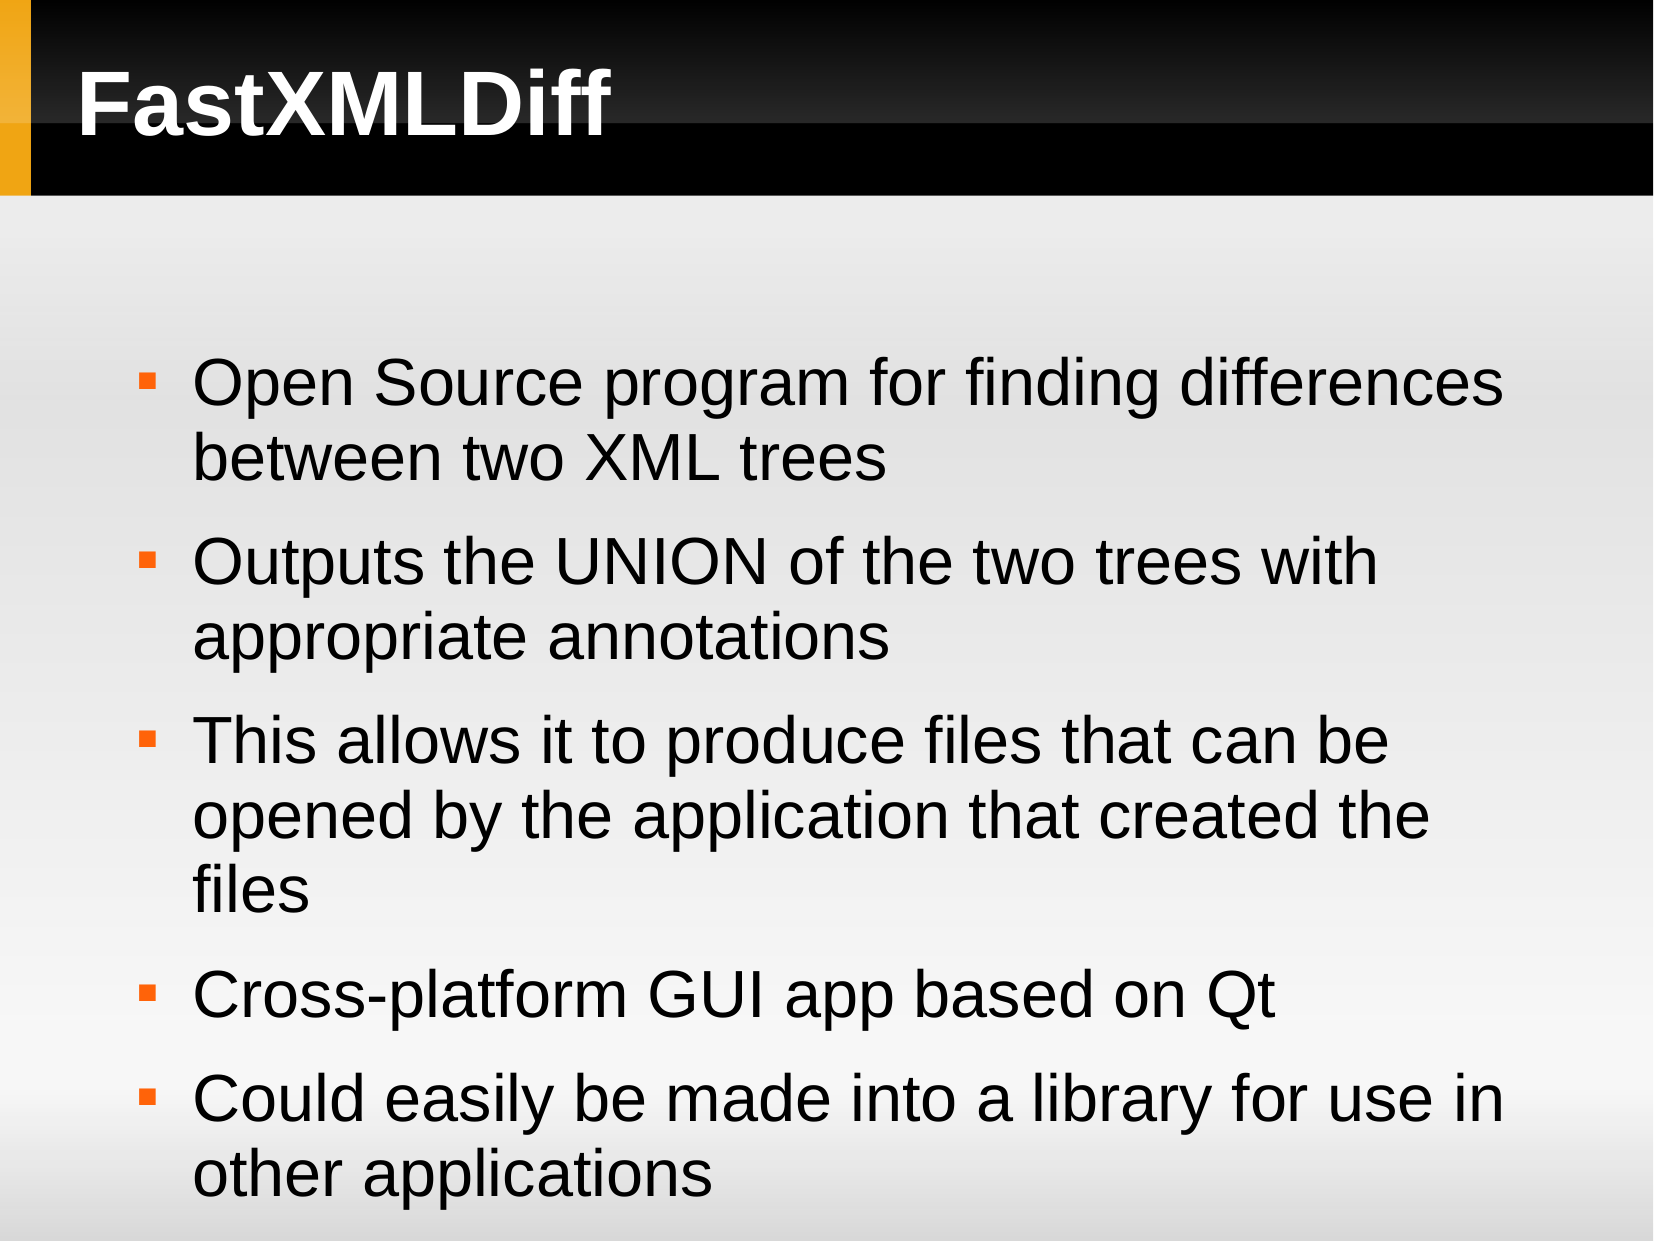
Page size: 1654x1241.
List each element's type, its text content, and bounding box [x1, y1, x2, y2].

title FastXMLDiff [76, 0, 1565, 208]
picture [0, 0, 1654, 1241]
list Open Source program for finding differences between two XML trees Outputs the UNION of the two trees with appropriate annotations This allows it to produce files that can be opened by the application that created the files Cross-platform GUI app based on Qt Could easily be made into a library for use in other applications [121, 344, 1533, 1191]
